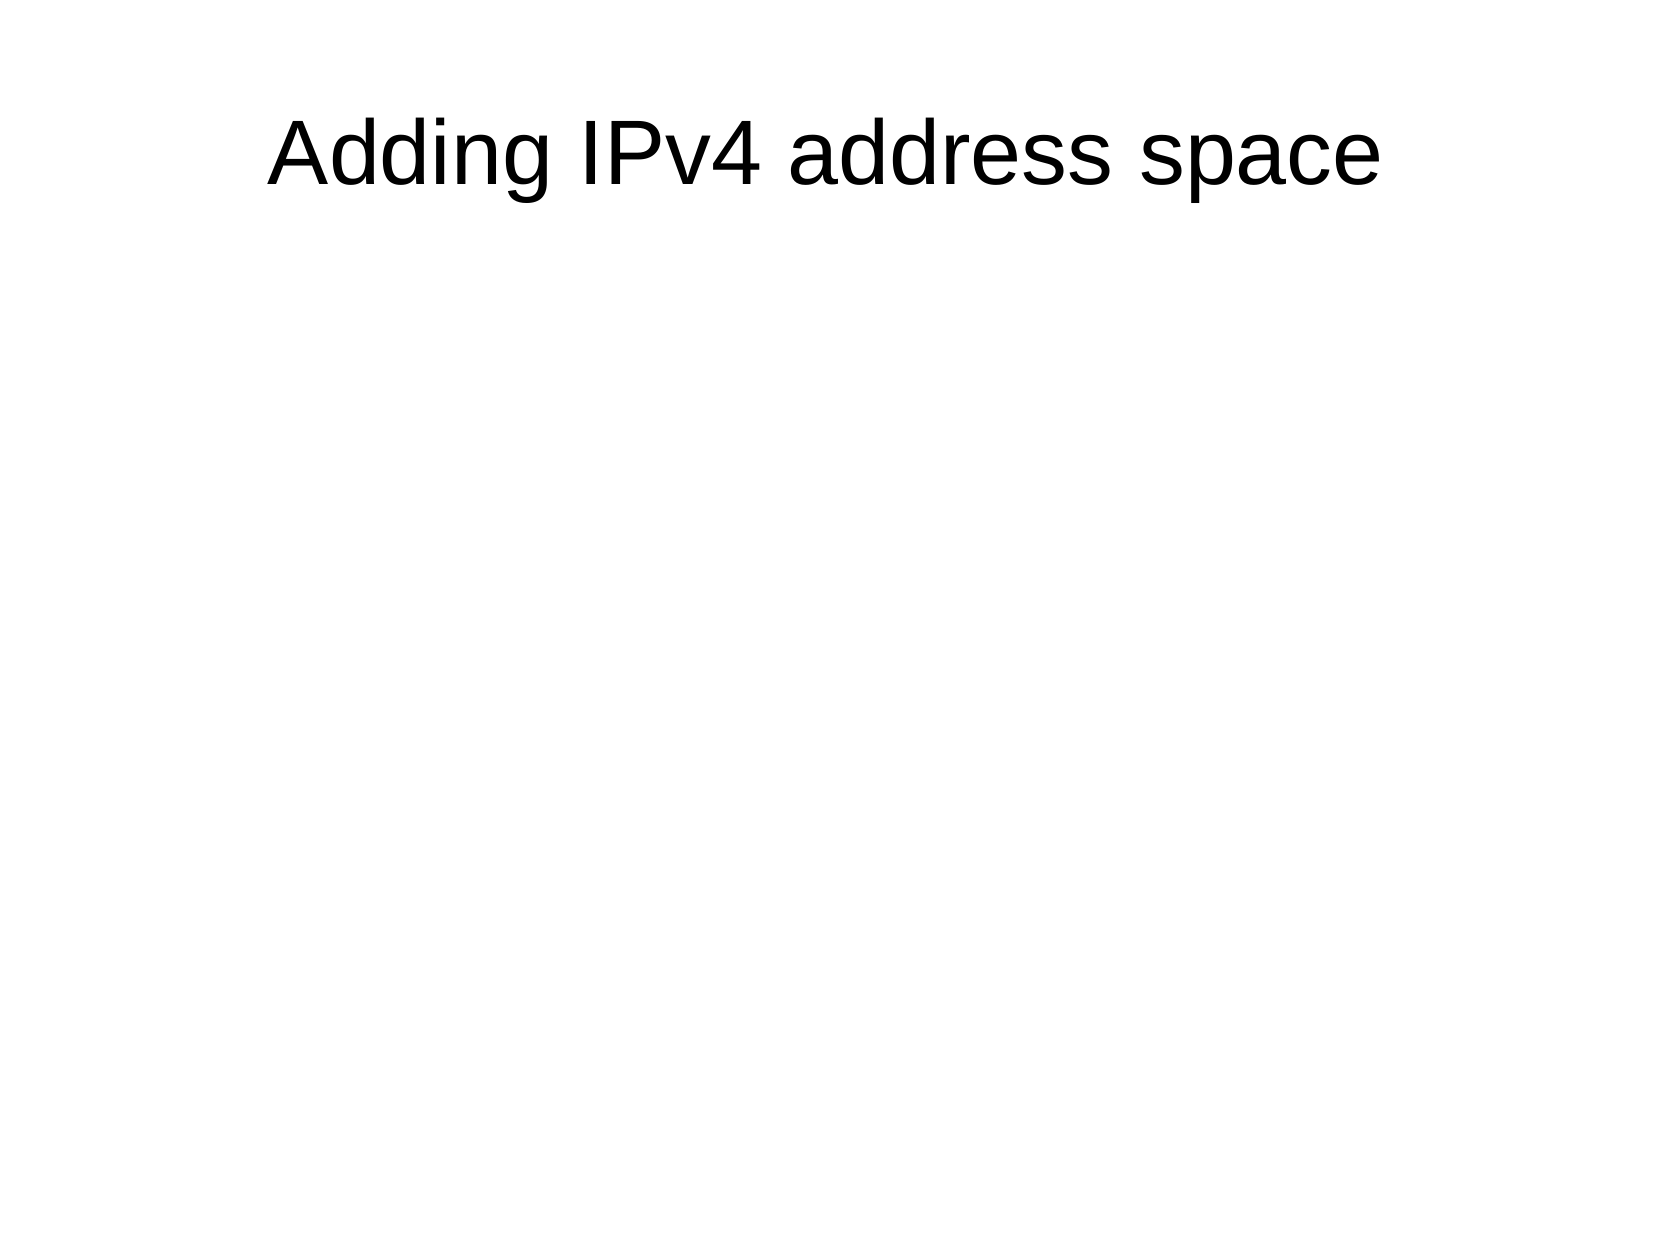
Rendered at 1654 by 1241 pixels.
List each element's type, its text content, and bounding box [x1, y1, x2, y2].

title Adding IPv4 address space [82, 49, 1571, 257]
